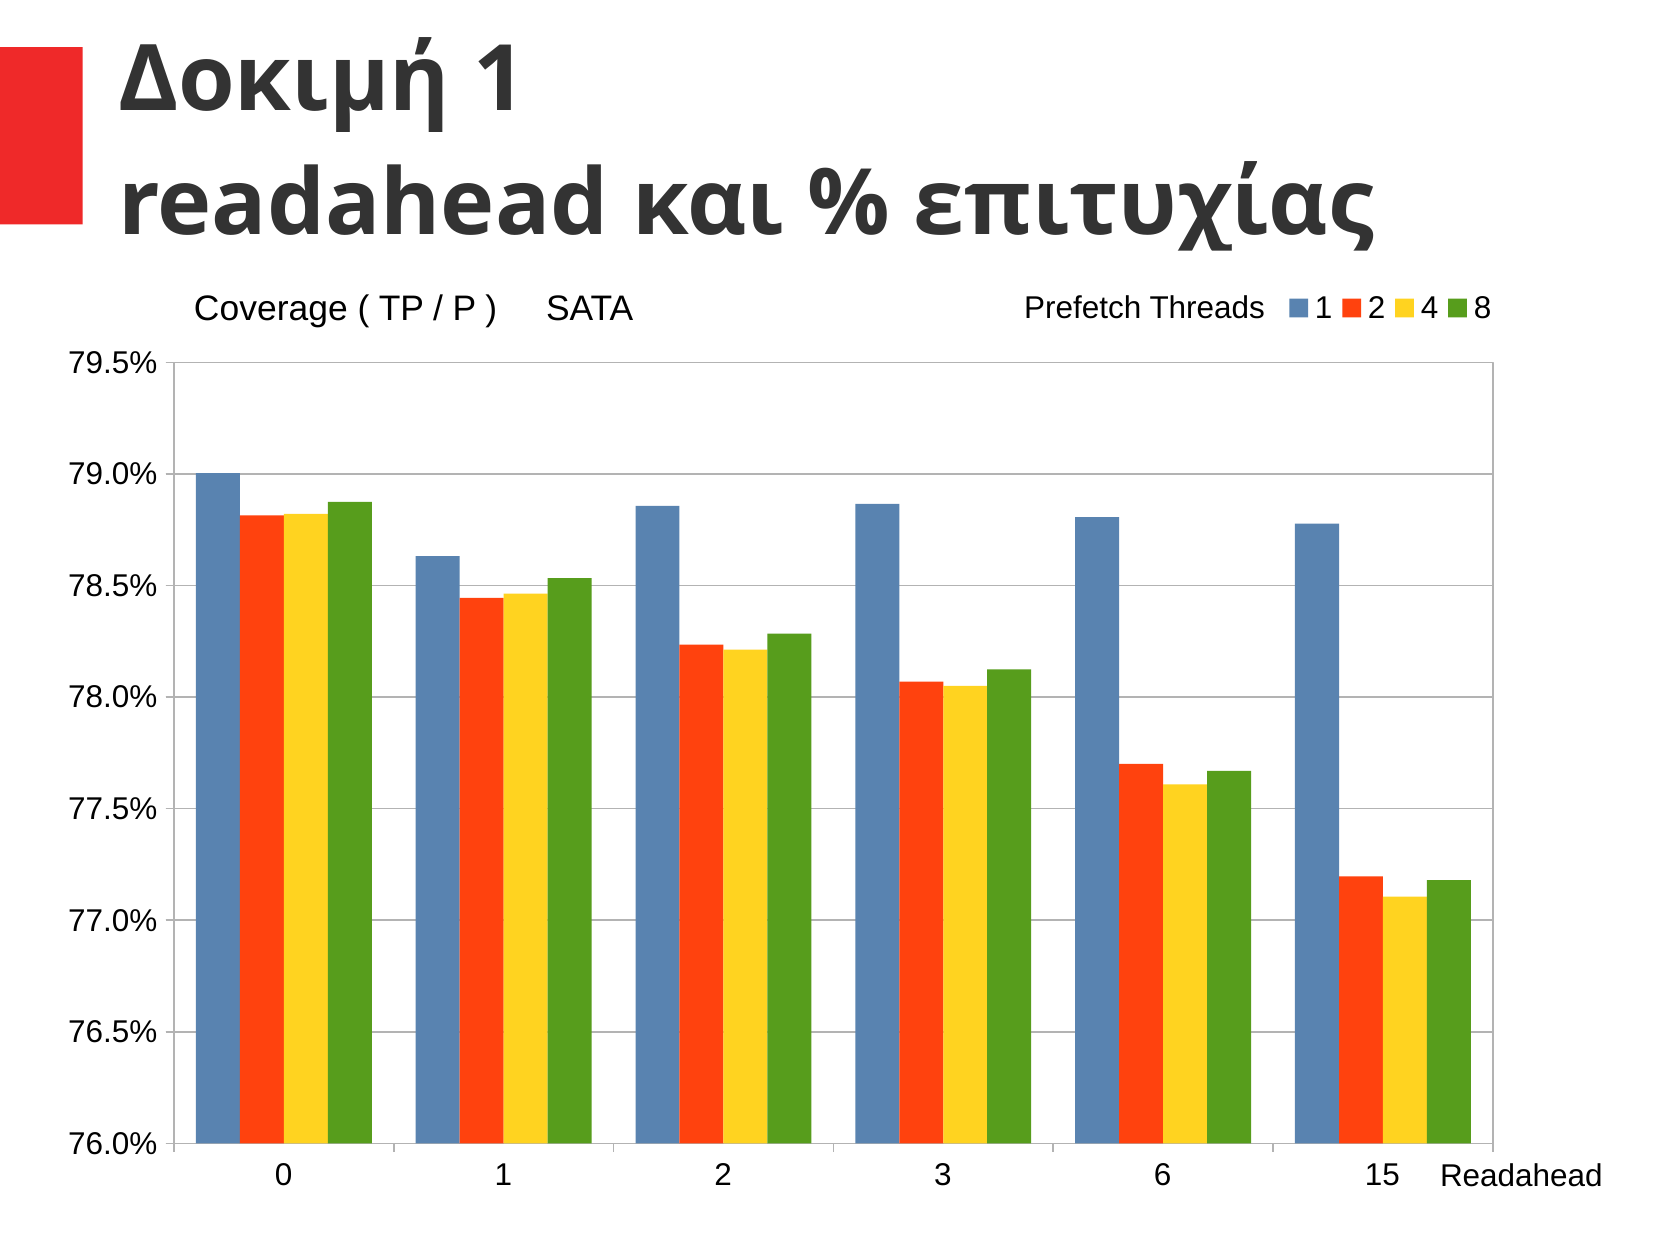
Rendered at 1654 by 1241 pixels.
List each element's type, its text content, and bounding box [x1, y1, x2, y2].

title Δοκιμή 1 readahead και % επιτυχίας [118, 30, 1606, 245]
picture [52, 249, 1615, 1210]
